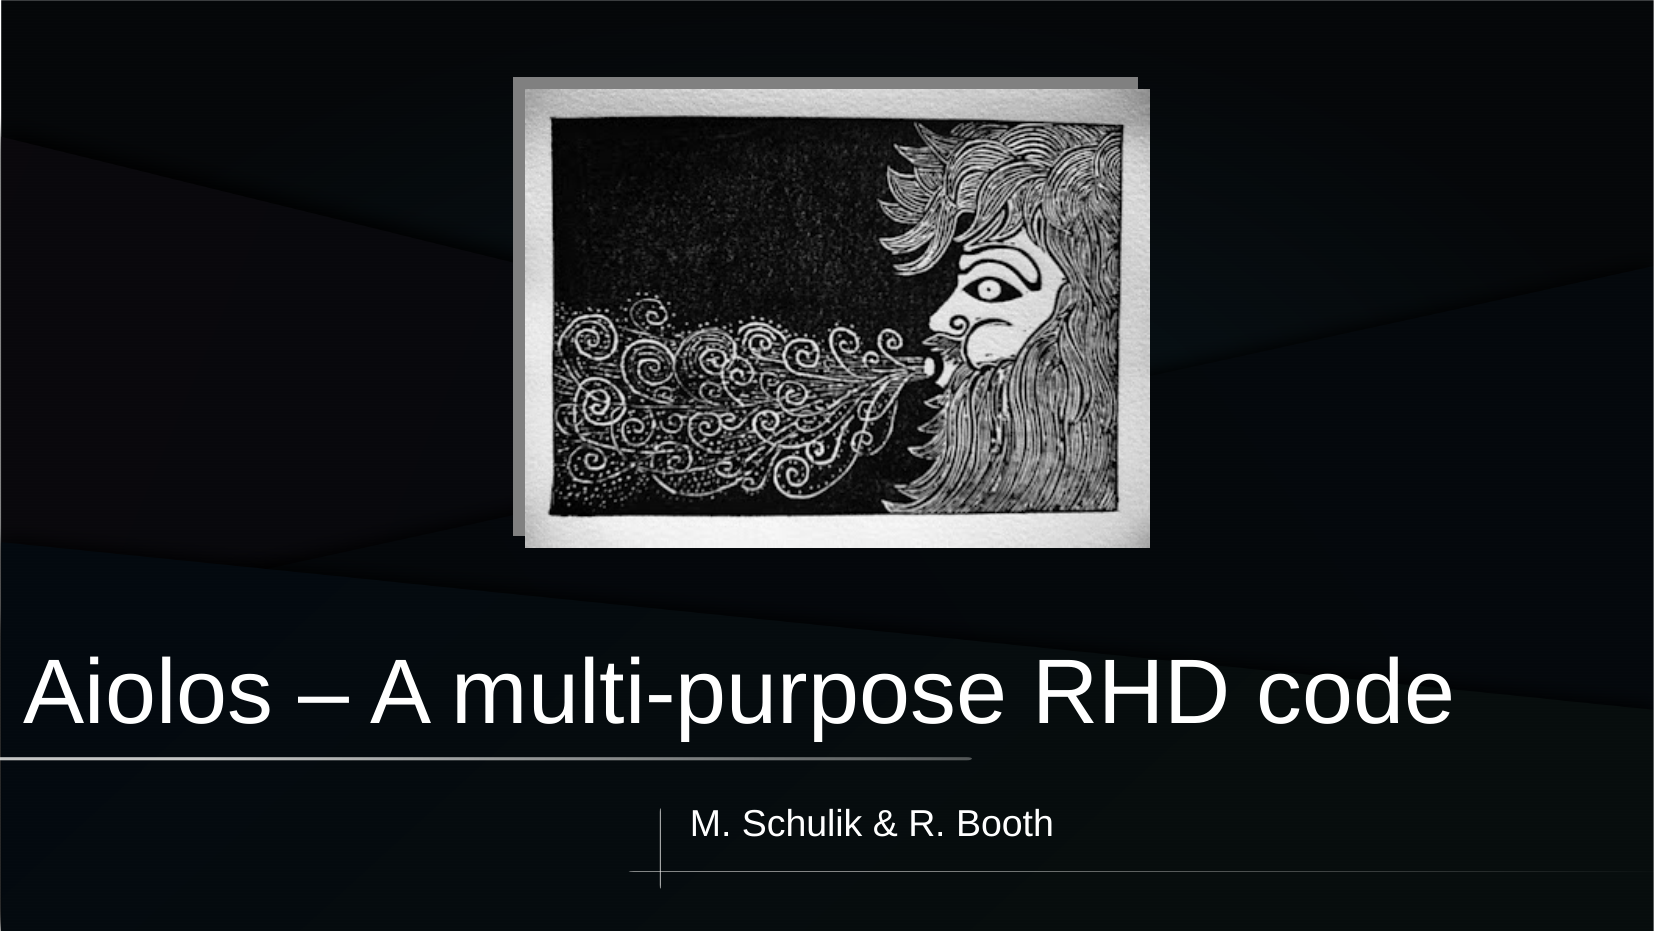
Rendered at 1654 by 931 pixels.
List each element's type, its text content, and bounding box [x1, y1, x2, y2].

title Aiolos – A multi-purpose RHD code [23, 637, 1501, 746]
text_box M. Schulik & R. Booth [675, 795, 1336, 852]
picture [0, 0, 1654, 931]
